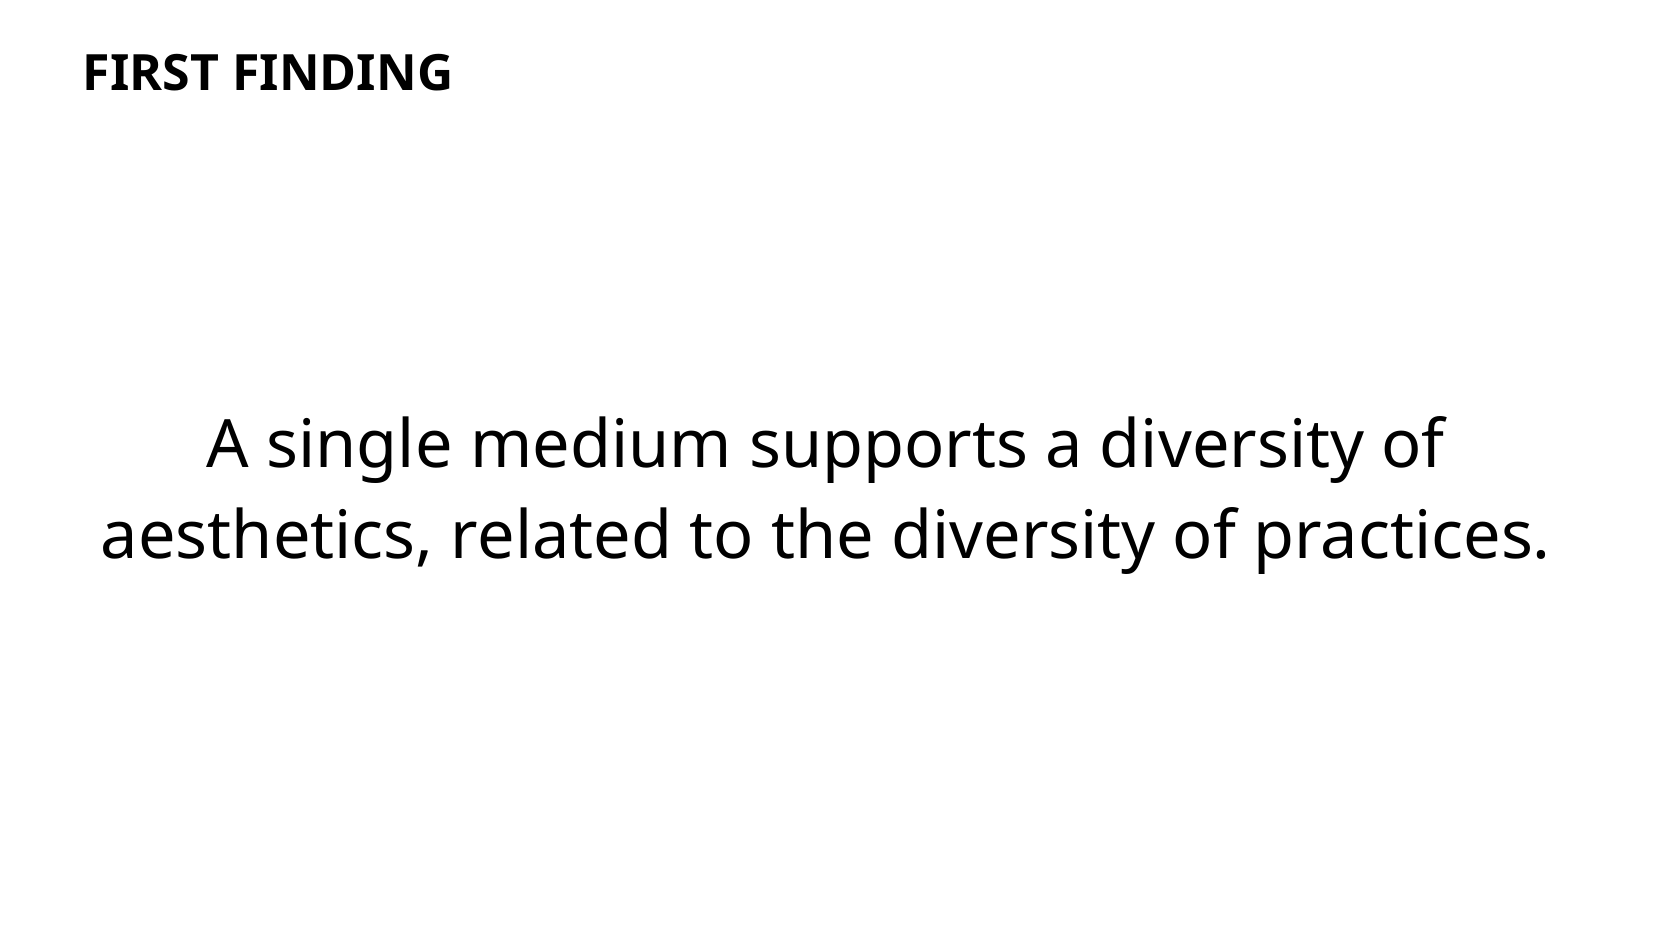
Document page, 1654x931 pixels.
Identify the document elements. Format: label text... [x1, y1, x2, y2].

subtitle A single medium supports a diversity of aesthetics, related to the diversity of practices. [82, 217, 1571, 758]
title FIRST FINDING [82, 37, 1571, 193]
